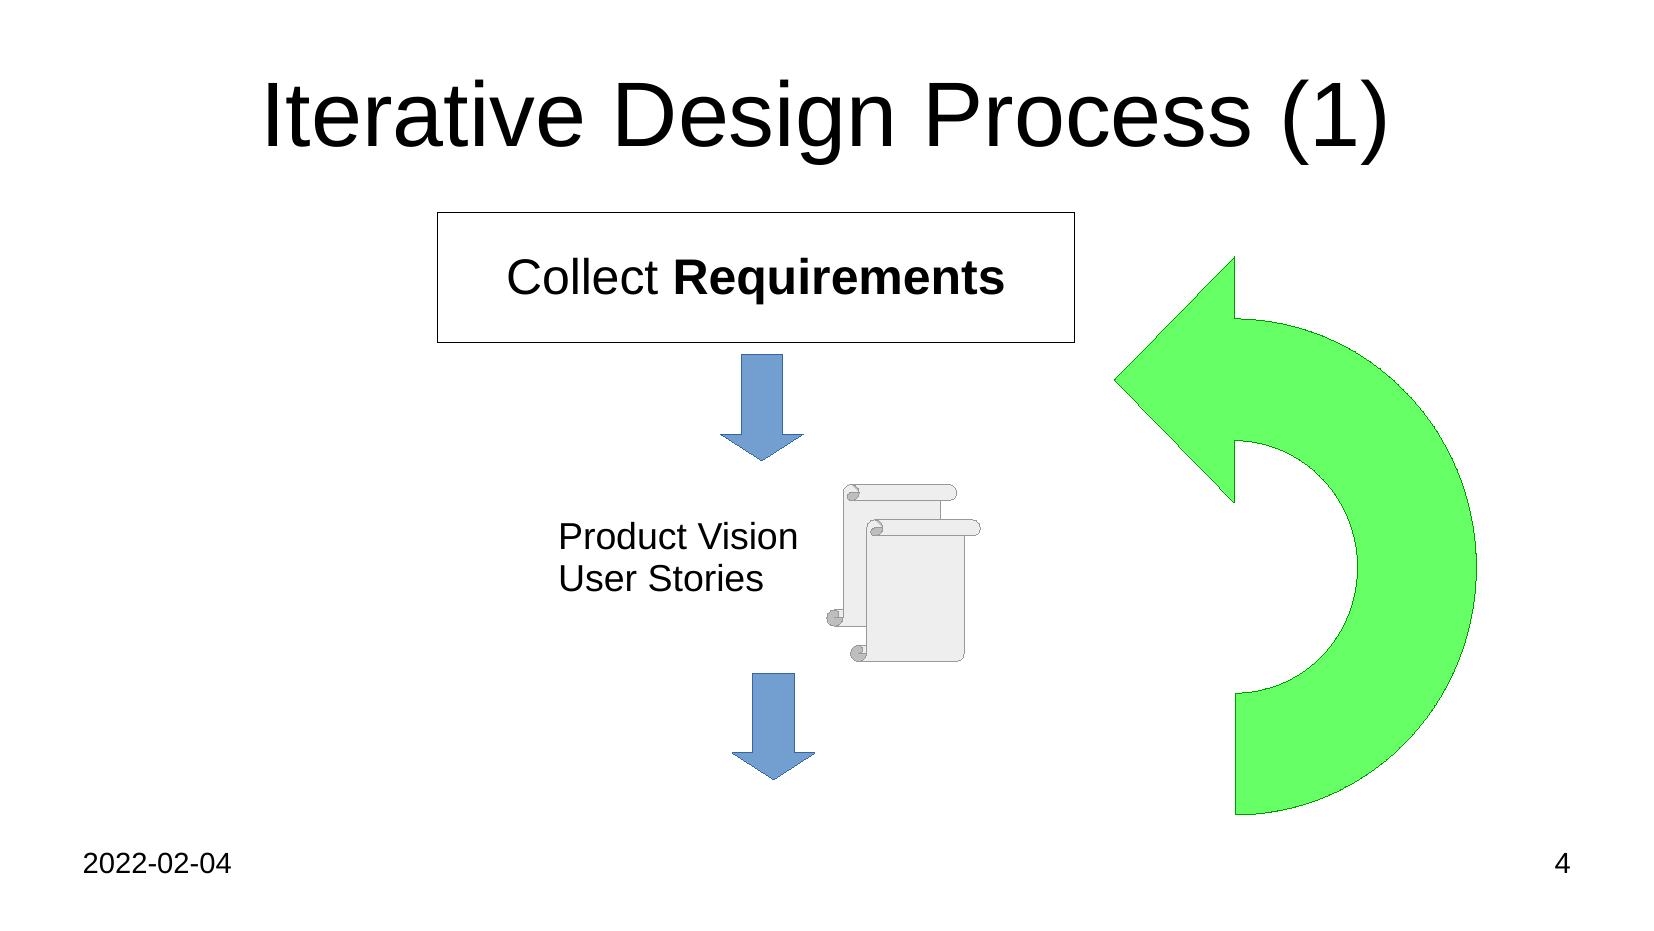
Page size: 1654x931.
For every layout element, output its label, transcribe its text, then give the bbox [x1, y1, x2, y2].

text_box [720, 354, 804, 461]
text_box Collect Requirements [437, 212, 1075, 343]
text_box Product Vision User Stories [543, 507, 827, 615]
text_box [732, 673, 815, 780]
text_box [1114, 256, 1477, 815]
title Iterative Design Process (1) [82, 37, 1571, 193]
text_box [826, 484, 981, 662]
